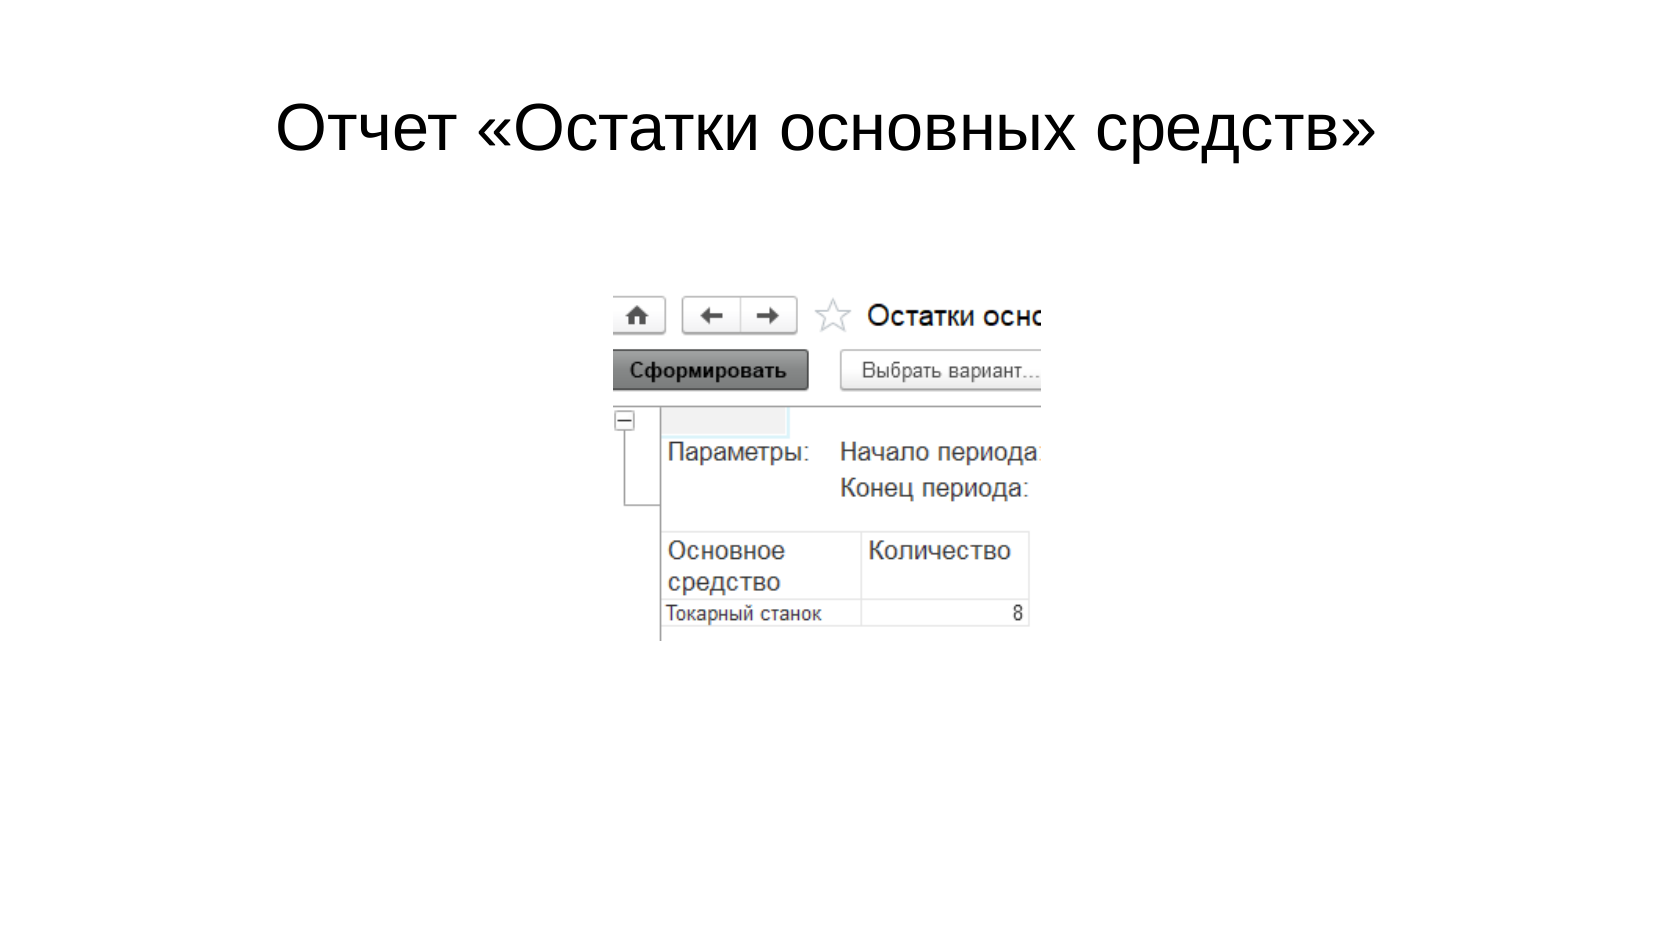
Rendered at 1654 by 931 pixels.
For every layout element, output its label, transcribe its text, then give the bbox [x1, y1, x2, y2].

picture [613, 290, 1041, 641]
text_box Отчет «Остатки основных средств» [105, 82, 1549, 172]
